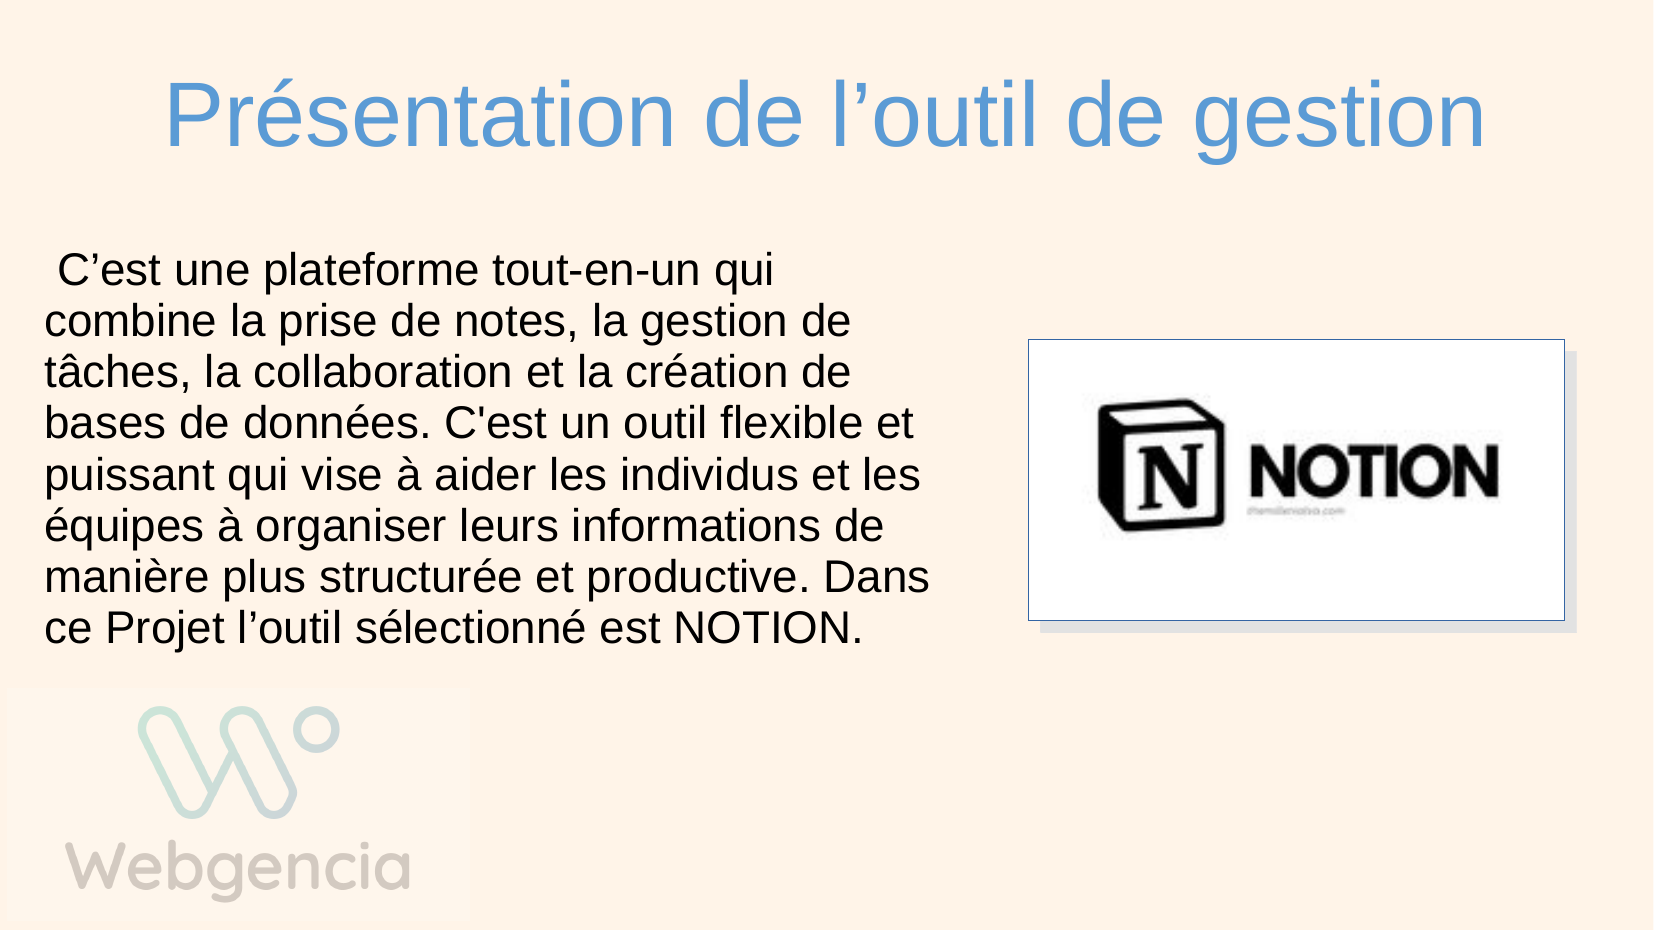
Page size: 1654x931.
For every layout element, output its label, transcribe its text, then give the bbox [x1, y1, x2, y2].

text_box C’est une plateforme tout-en-un qui combine la prise de notes, la gestion de tâches, la collaboration et la création de bases de données. C'est un outil flexible et puissant qui vise à aider les individus et les équipes à organiser leurs informations de manière plus structurée et productive. Dans ce Projet l’outil sélectionné est NOTION. [29, 236, 975, 764]
picture [1028, 339, 1565, 621]
title Présentation de l’outil de gestion [82, 37, 1571, 193]
picture [7, 688, 470, 921]
